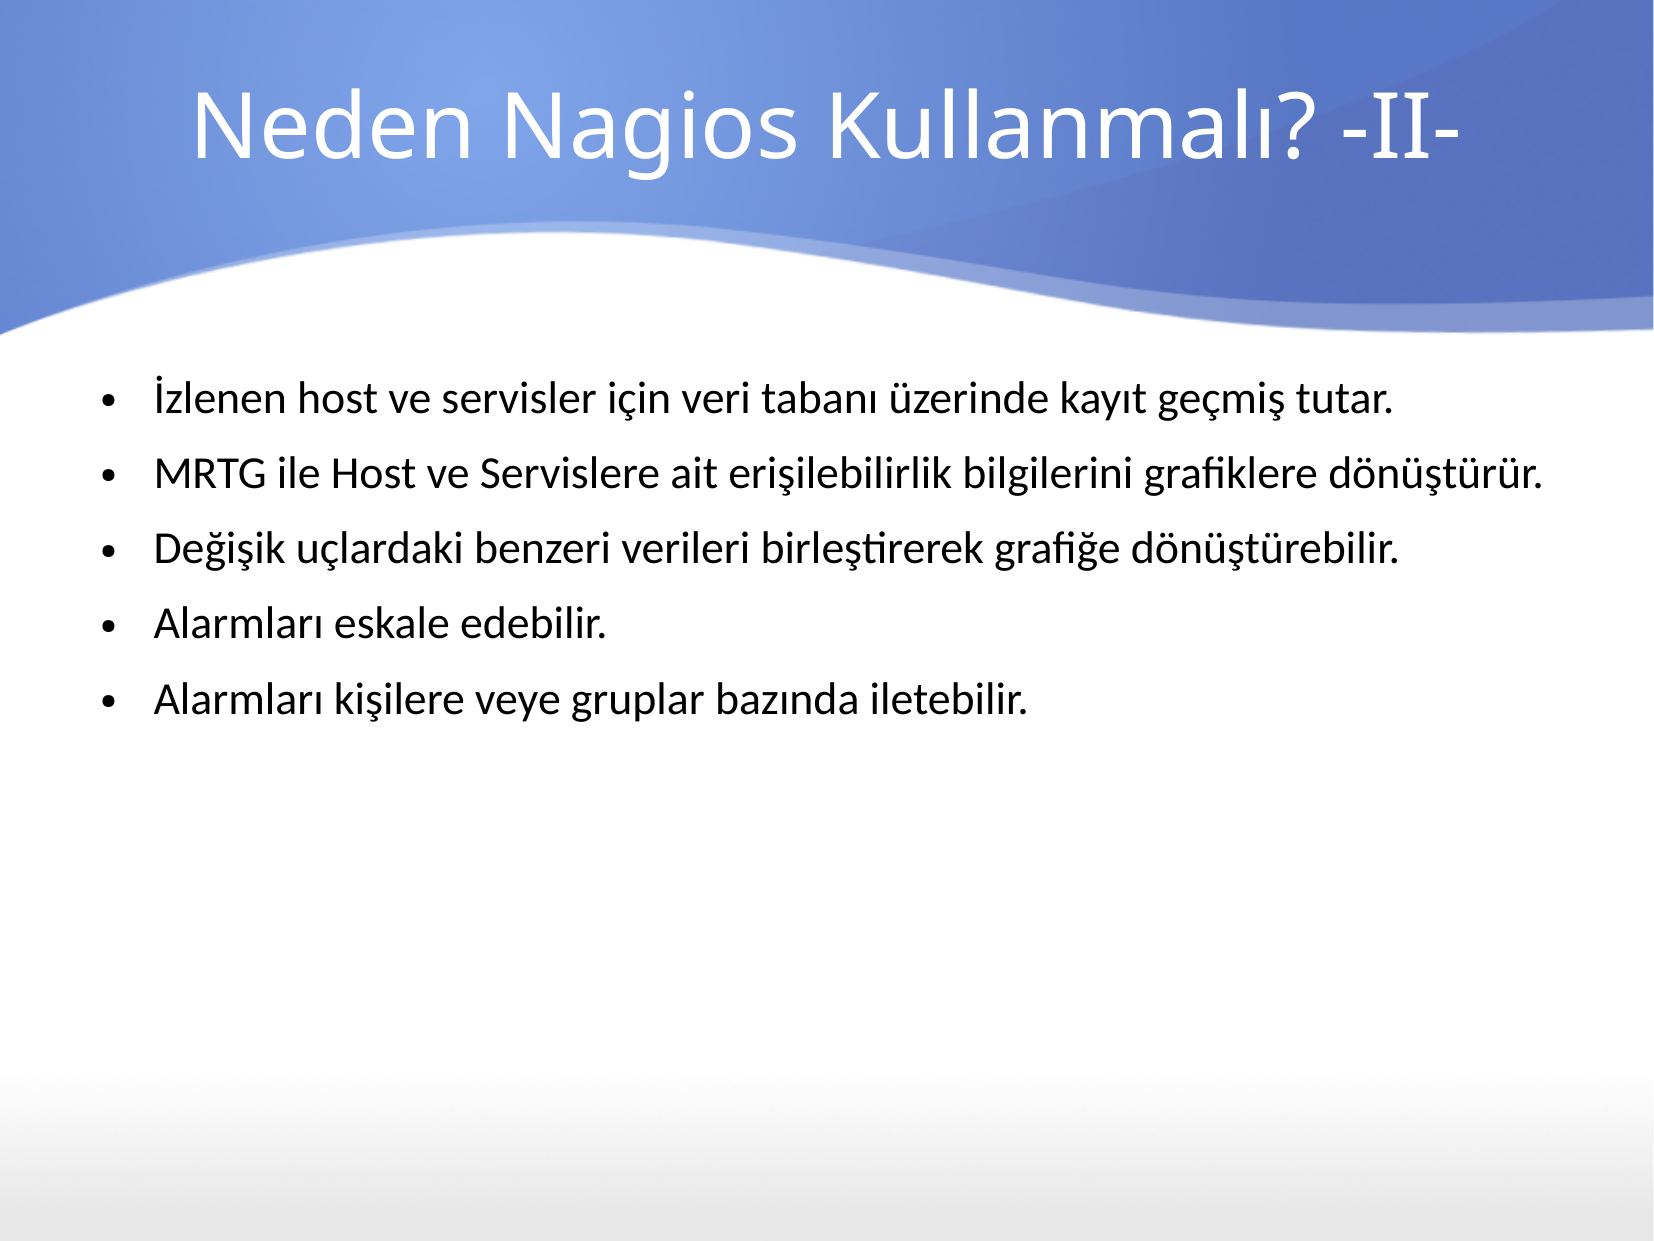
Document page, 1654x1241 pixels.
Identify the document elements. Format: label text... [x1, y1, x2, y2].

picture [0, 0, 1654, 1241]
title Neden Nagios Kullanmalı? -II- [82, 19, 1571, 228]
list İzlenen host ve servisler için veri tabanı üzerinde kayıt geçmiş tutar. MRTG ile Host ve Servislere ait erişilebilirlik bilgilerini grafiklere dönüştürür. Değişik uçlardaki benzeri verileri birleştirerek grafiğe dönüştürebilir. Alarmları eskale edebilir. Alarmları kişilere veye gruplar bazında iletebilir. [82, 378, 1571, 1093]
